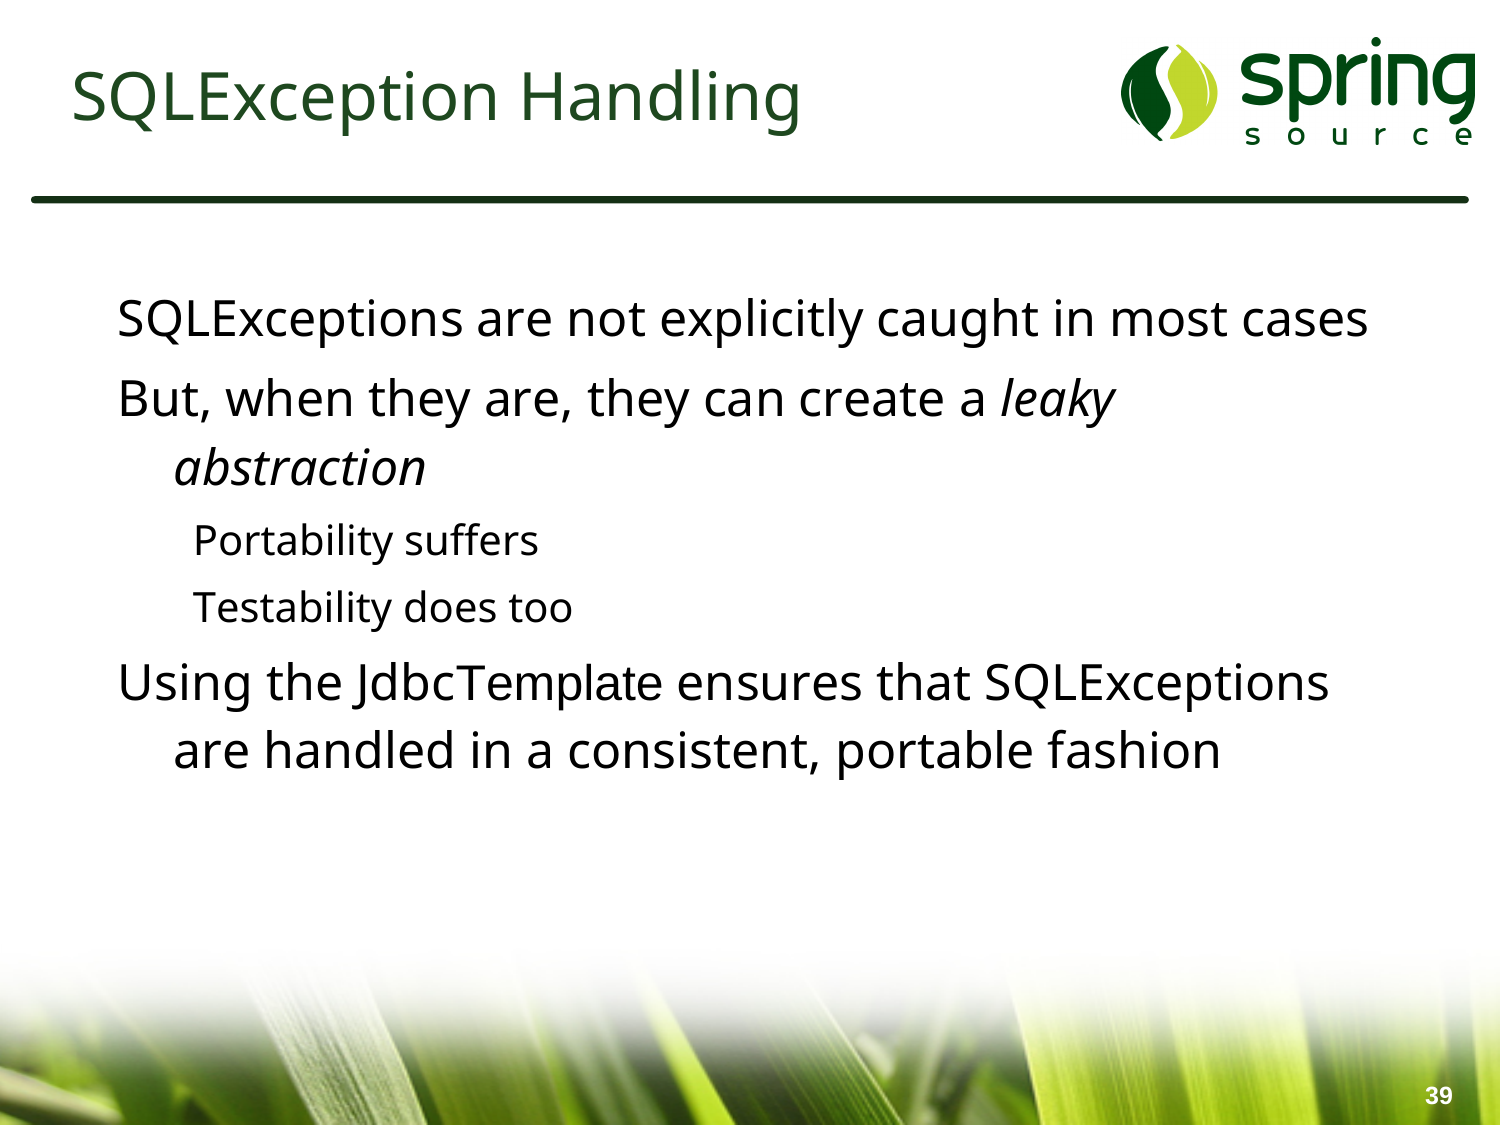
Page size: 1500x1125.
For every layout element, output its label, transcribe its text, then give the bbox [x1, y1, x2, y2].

picture [1121, 37, 1475, 145]
title SQLException Handling [56, 13, 1089, 176]
list SQLExceptions are not explicitly caught in most cases But, when they are, they can create a leaky abstraction Portability suffers Testability does too Using the JdbcTemplate ensures that SQLExceptions are handled in a consistent, portable fashion [103, 275, 1394, 938]
picture [0, 944, 1500, 1125]
